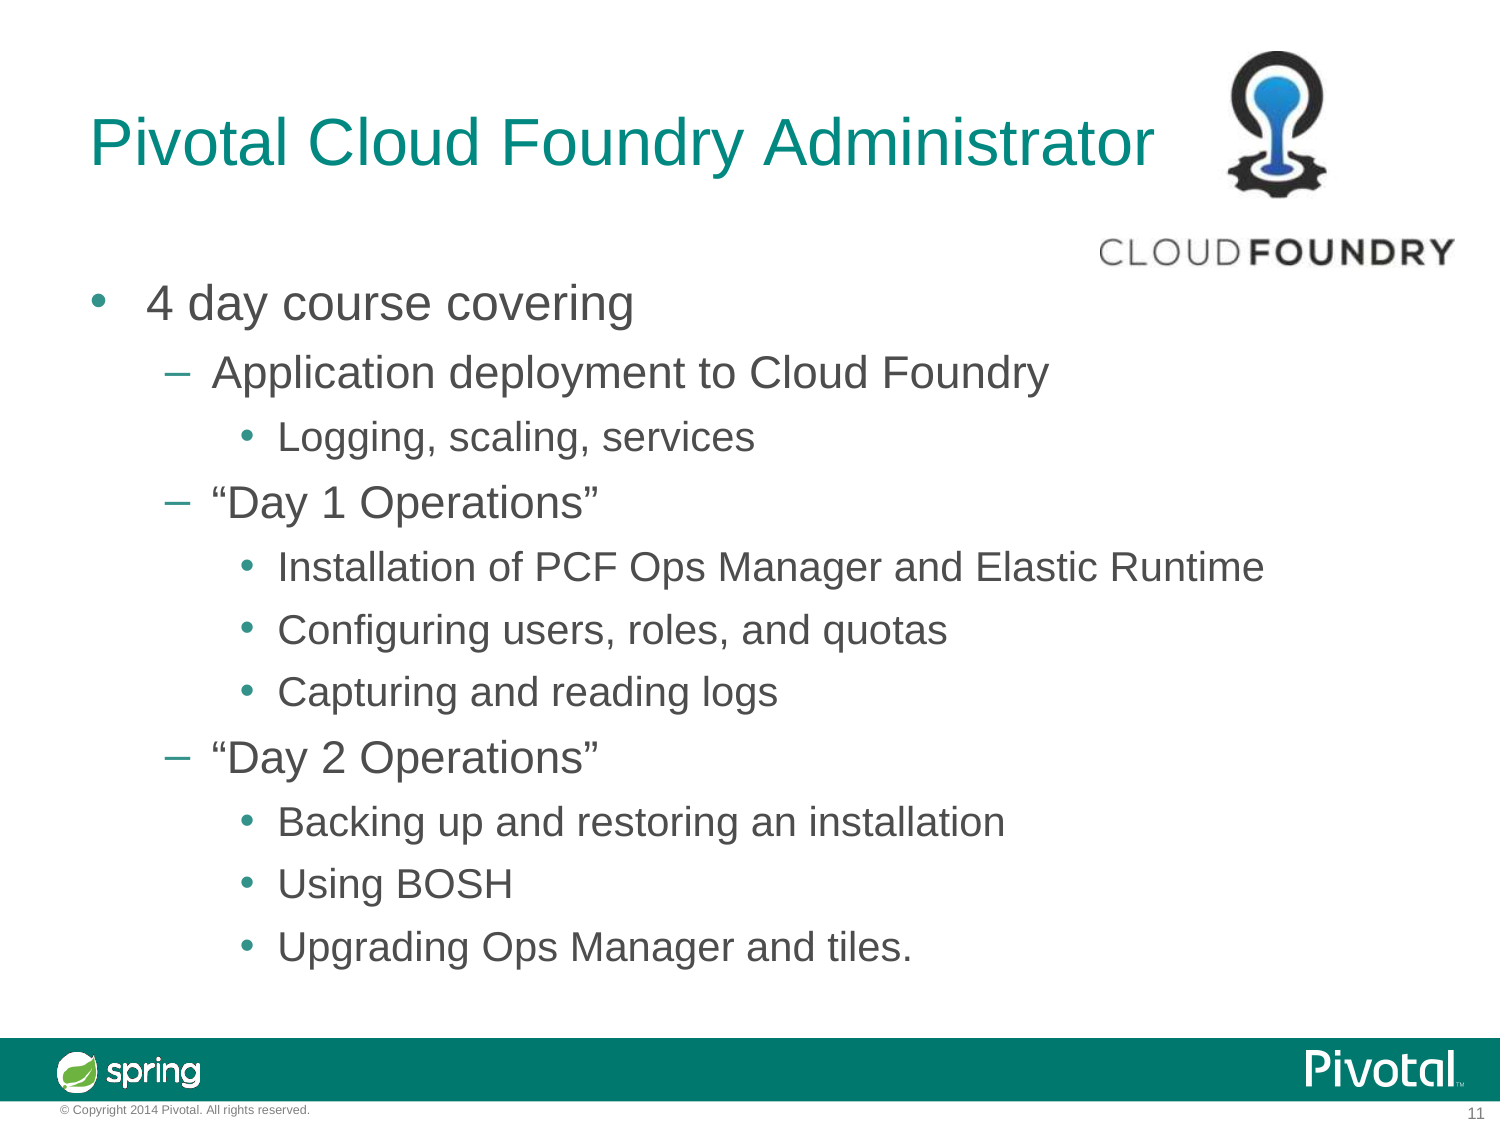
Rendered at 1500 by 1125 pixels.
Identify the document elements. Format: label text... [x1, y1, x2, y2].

picture [32, 1041, 210, 1103]
picture [1100, 51, 1456, 286]
list 4 day course covering Application deployment to Cloud Foundry Logging, scaling, services “Day 1 Operations” Installation of PCF Ops Manager and Elastic Runtime Configuring users, roles, and quotas Capturing and reading logs “Day 2 Operations” Backing up and restoring an installation Using BOSH Upgrading Ops Manager and tiles. [75, 262, 1426, 978]
title Pivotal Cloud Foundry Administrator [75, 45, 1426, 233]
picture [1306, 1050, 1464, 1087]
